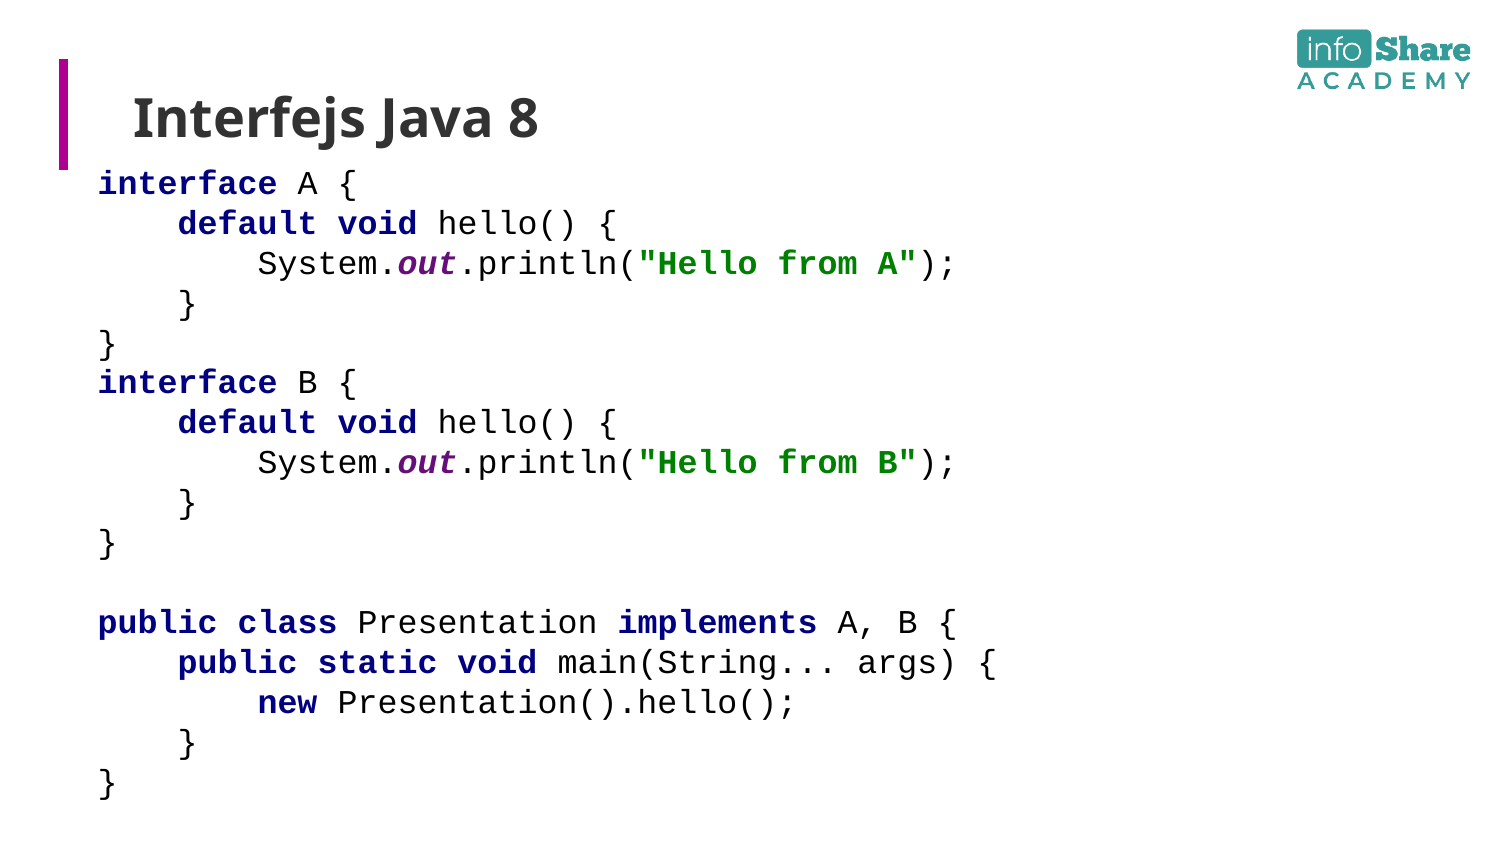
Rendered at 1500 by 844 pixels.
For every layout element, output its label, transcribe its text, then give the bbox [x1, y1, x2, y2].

text_box interface A { default void hello() { System.out.println("Hello from A"); } } interface B { default void hello() { System.out.println("Hello from B"); } } public class Presentation implements A, B { public static void main(String... args) { new Presentation().hello(); } } [82, 153, 1367, 808]
title Interfejs Java 8 [118, 59, 1248, 153]
picture [1267, 0, 1500, 119]
